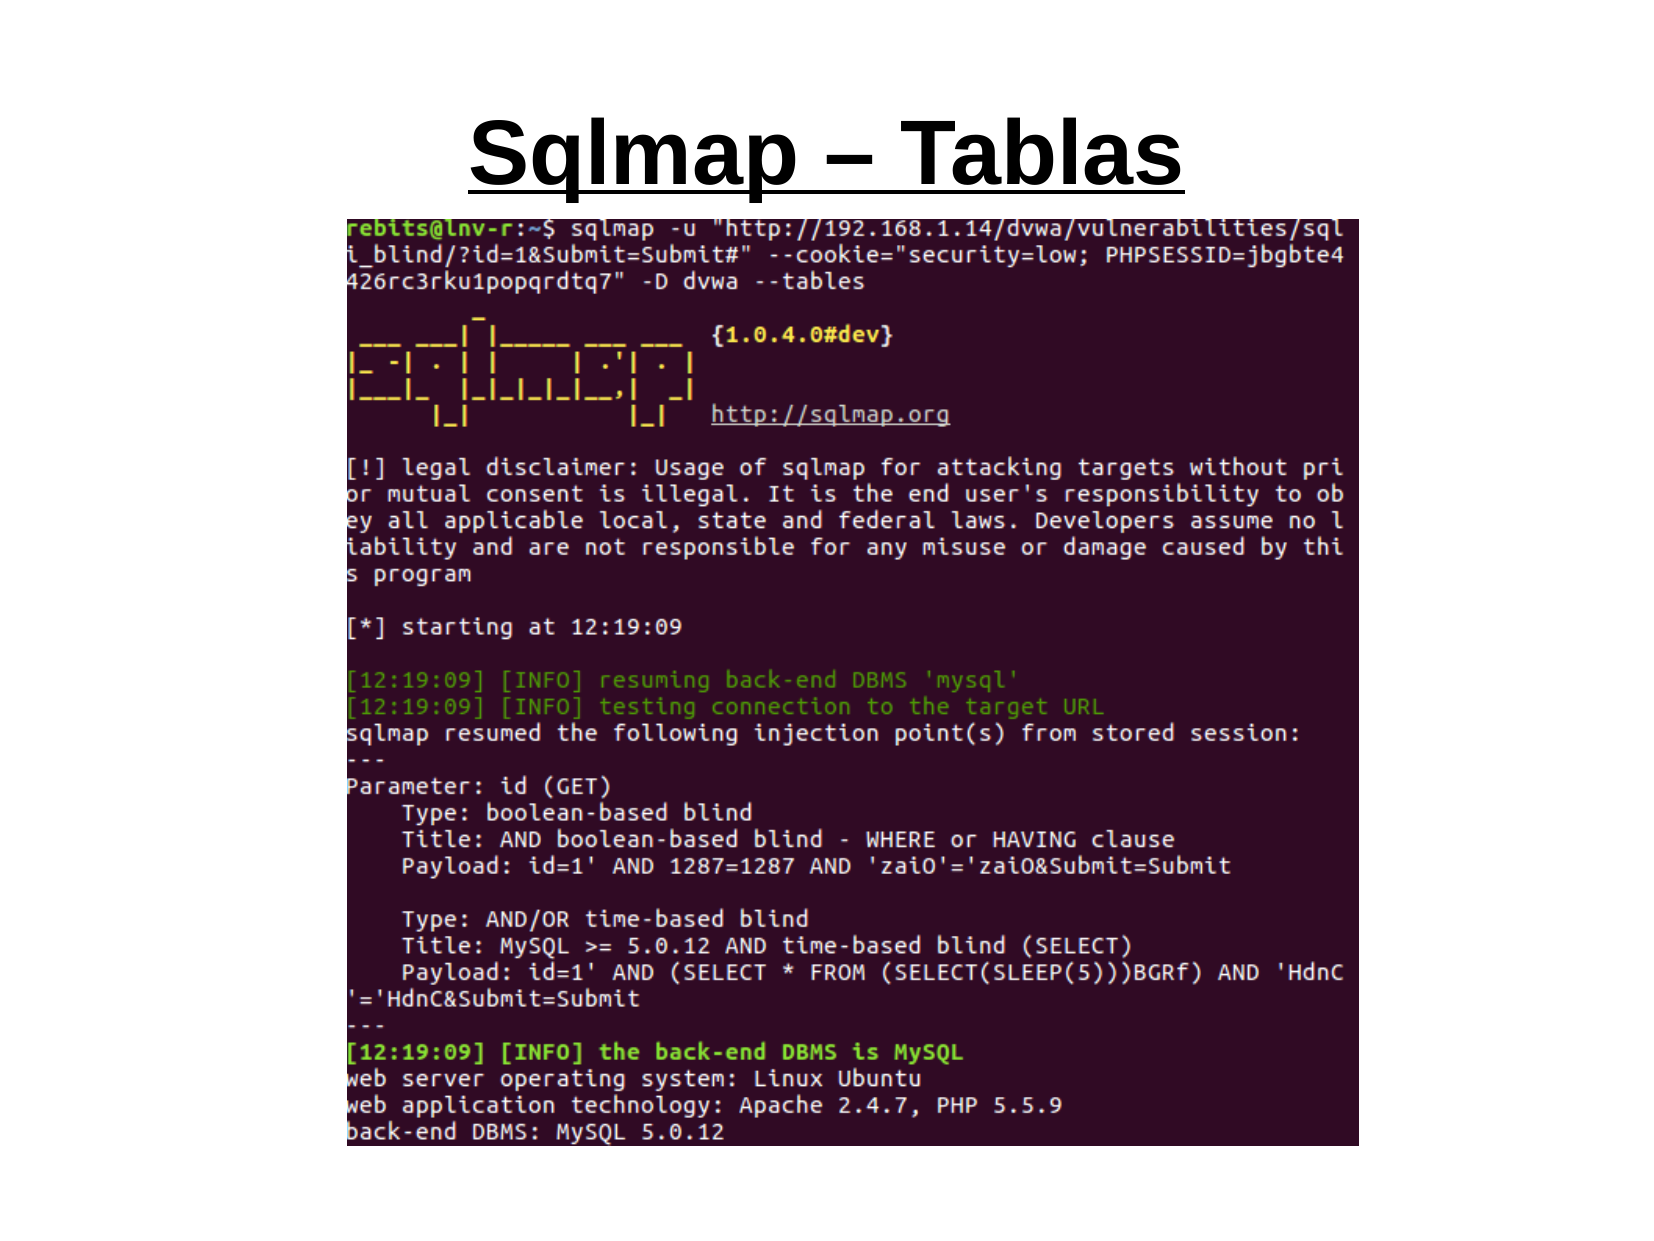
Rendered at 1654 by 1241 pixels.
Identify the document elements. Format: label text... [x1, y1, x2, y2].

picture [347, 219, 1359, 1146]
title Sqlmap – Tablas [82, 49, 1571, 257]
